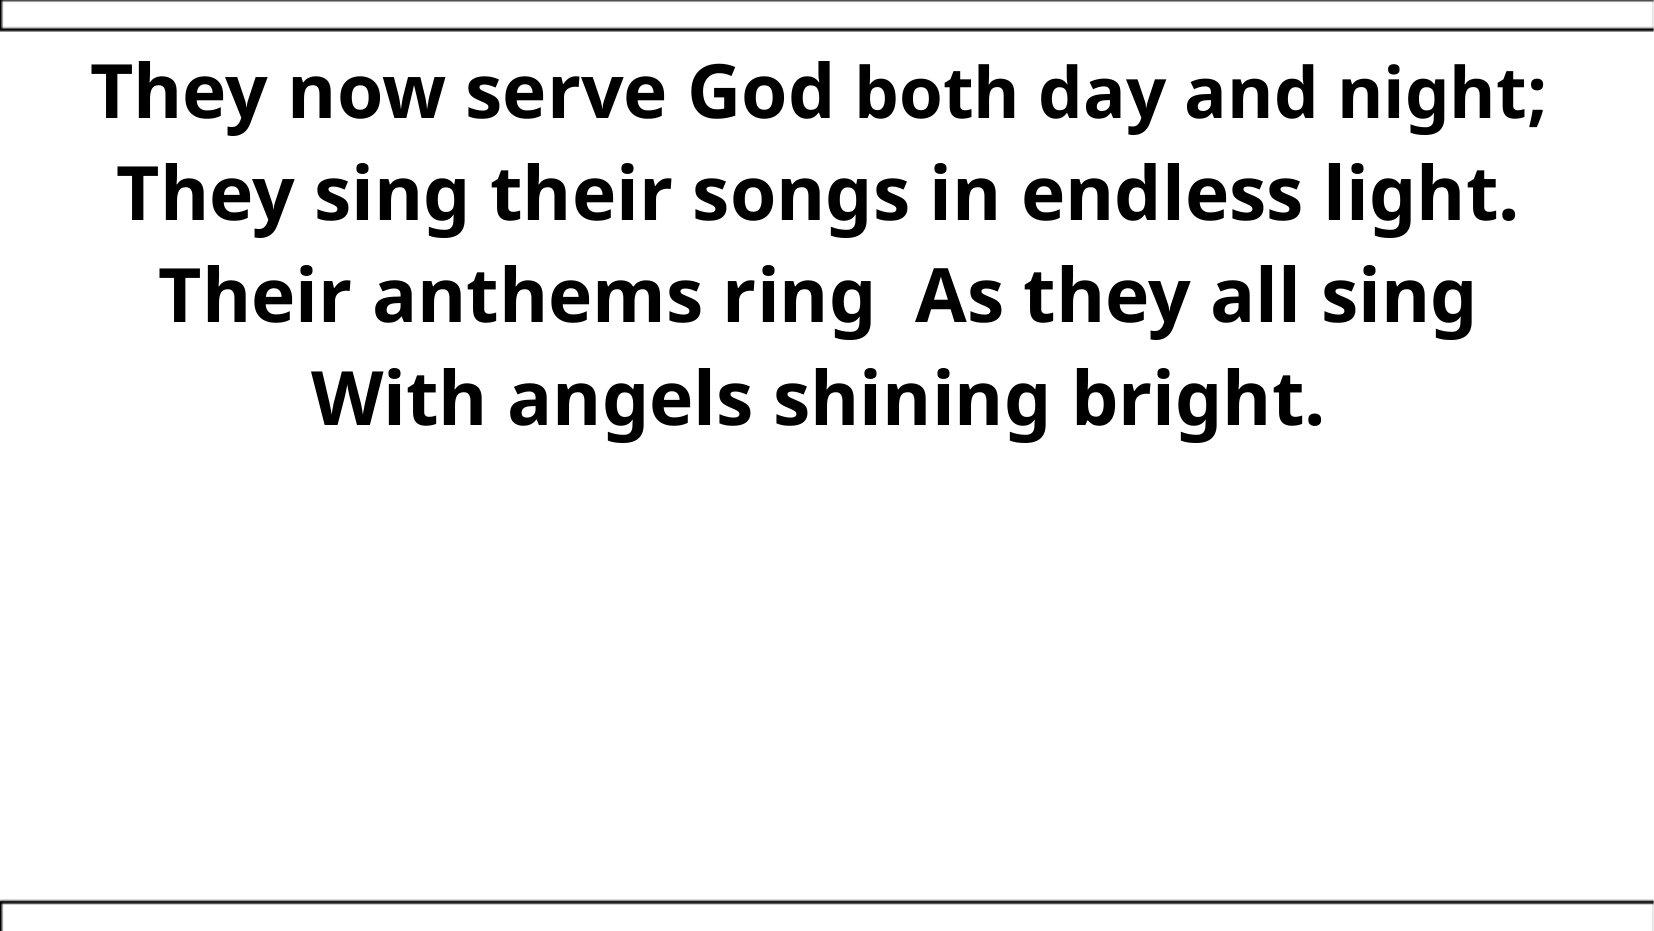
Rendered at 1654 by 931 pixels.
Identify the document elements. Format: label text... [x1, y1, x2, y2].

picture [0, 0, 1654, 931]
title They now serve God both day and night; They sing their songs in endless light. Their anthems ring As they all sing With angels shining bright. [75, 37, 1564, 438]
